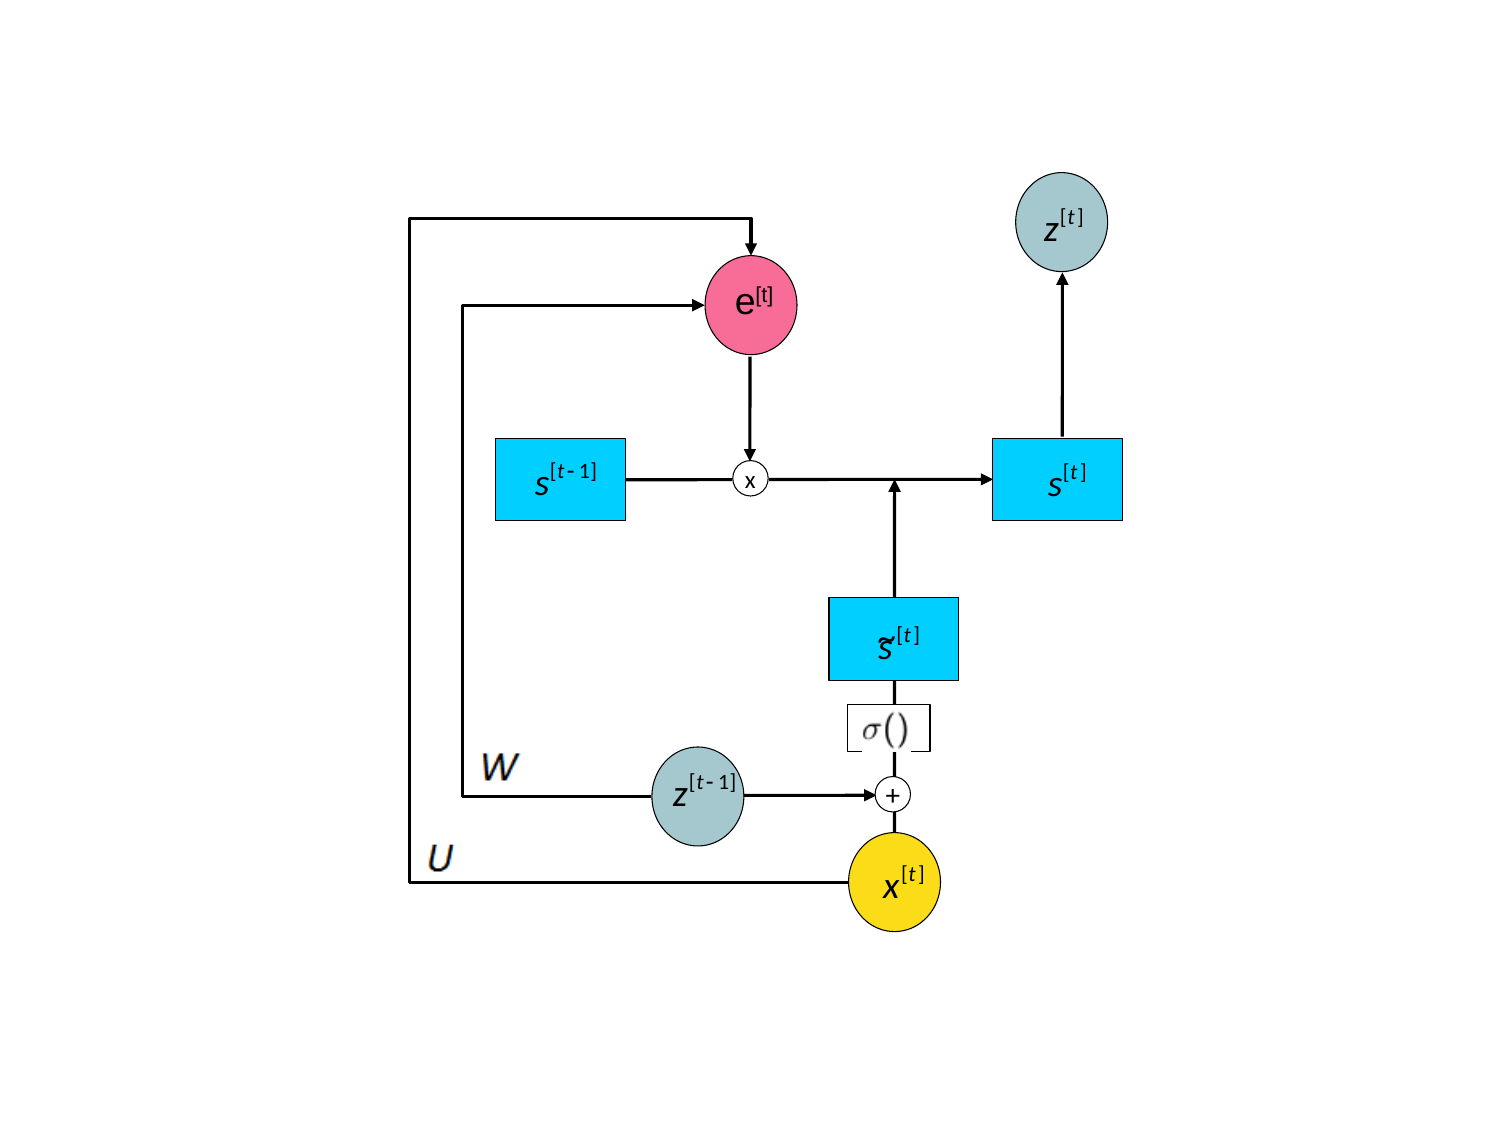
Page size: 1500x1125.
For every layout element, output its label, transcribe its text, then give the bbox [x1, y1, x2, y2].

text_box [992, 438, 1123, 521]
text_box [705, 255, 791, 355]
text_box [848, 832, 941, 932]
chart [876, 857, 930, 905]
text_box [651, 746, 741, 846]
text_box + [875, 776, 911, 812]
text_box [495, 438, 626, 521]
chart [871, 618, 925, 669]
text_box [829, 597, 959, 681]
text_box e[t] [720, 273, 856, 330]
text_box x [732, 460, 769, 497]
chart [1041, 456, 1092, 507]
text_box [847, 704, 931, 752]
picture [862, 709, 911, 752]
chart [666, 766, 742, 814]
picture [474, 741, 524, 787]
picture [415, 834, 461, 878]
chart [1037, 201, 1091, 248]
chart [528, 454, 604, 505]
text_box [1015, 172, 1108, 272]
